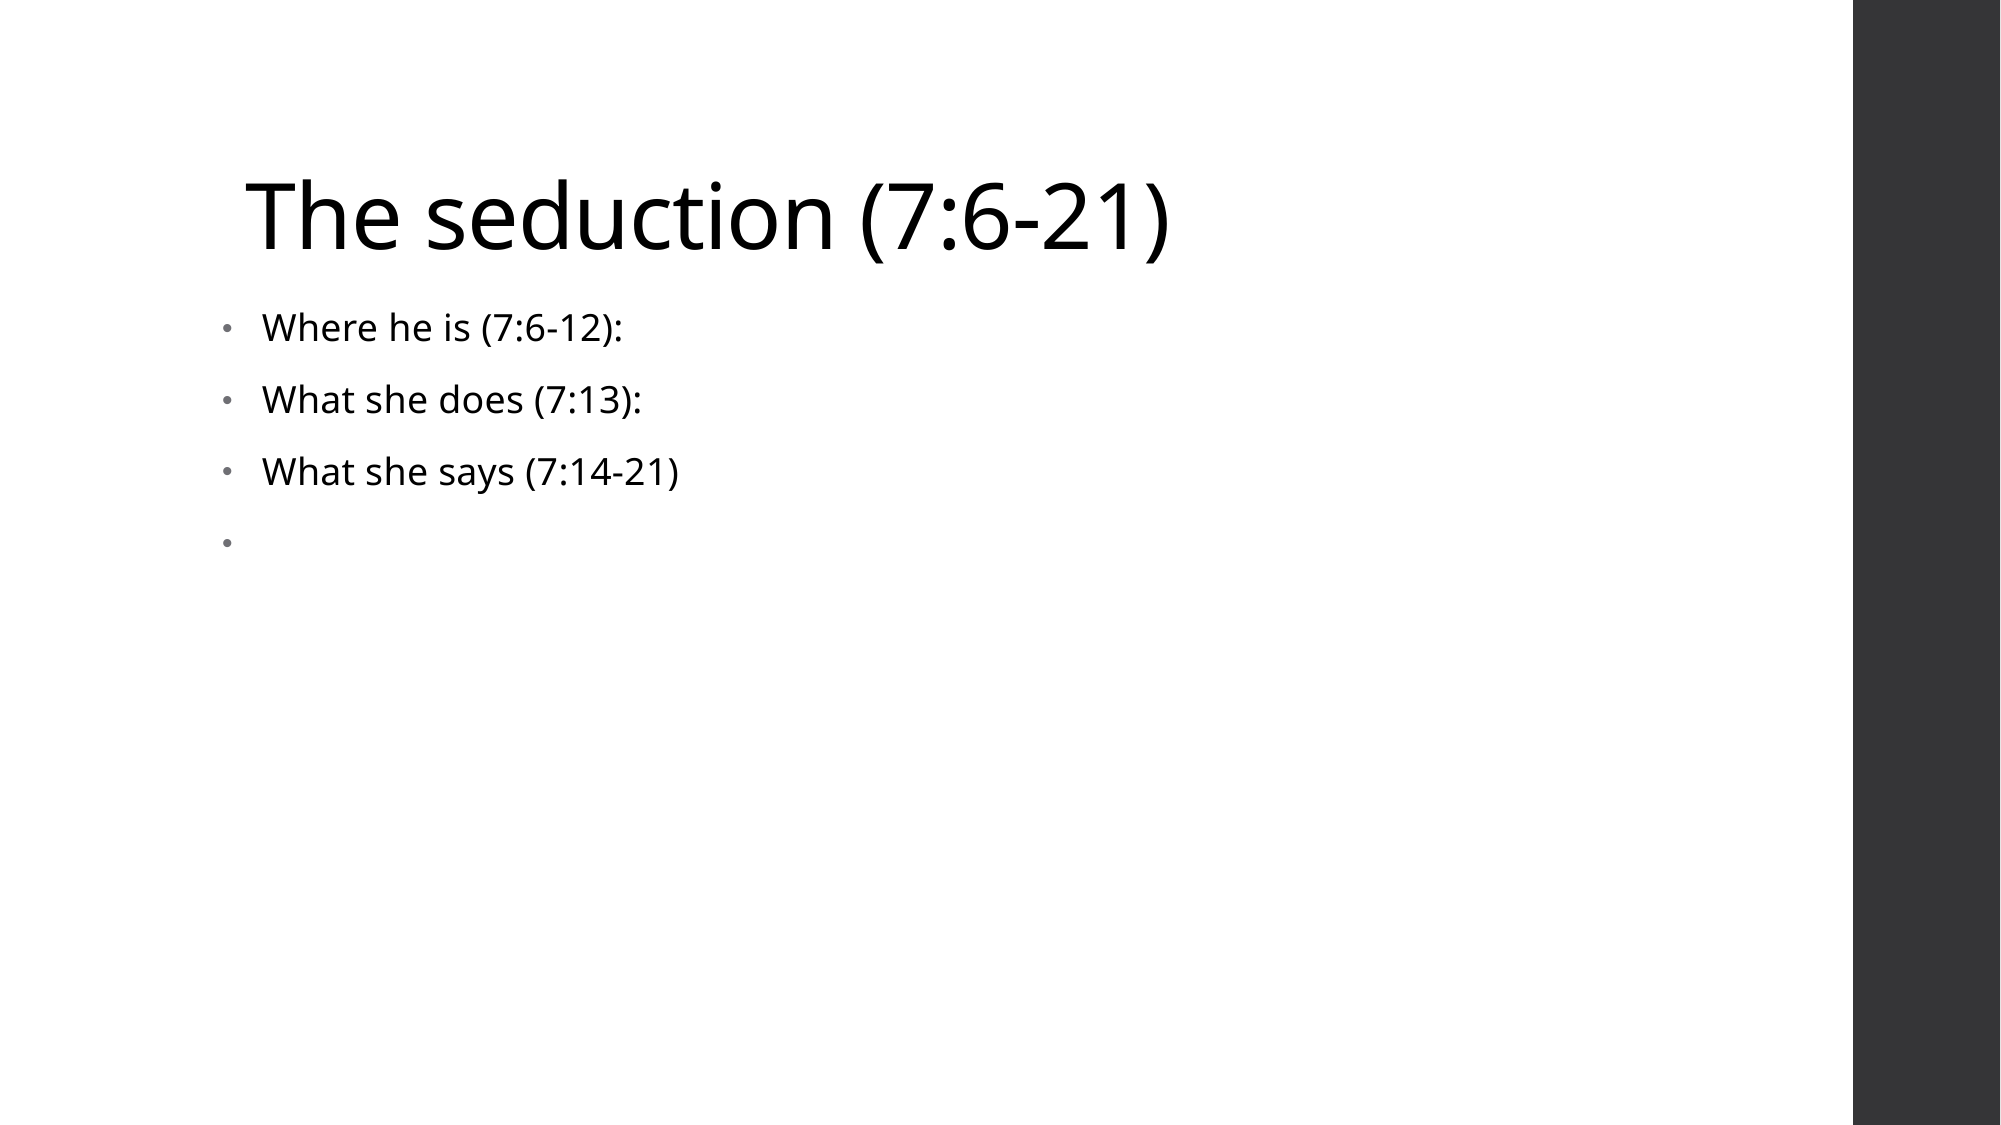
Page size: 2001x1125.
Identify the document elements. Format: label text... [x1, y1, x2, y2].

title The seduction (7:6-21) [206, 60, 1797, 278]
list Where he is (7:6-12): What she does (7:13): What she says (7:14-21) [206, 299, 1617, 1014]
